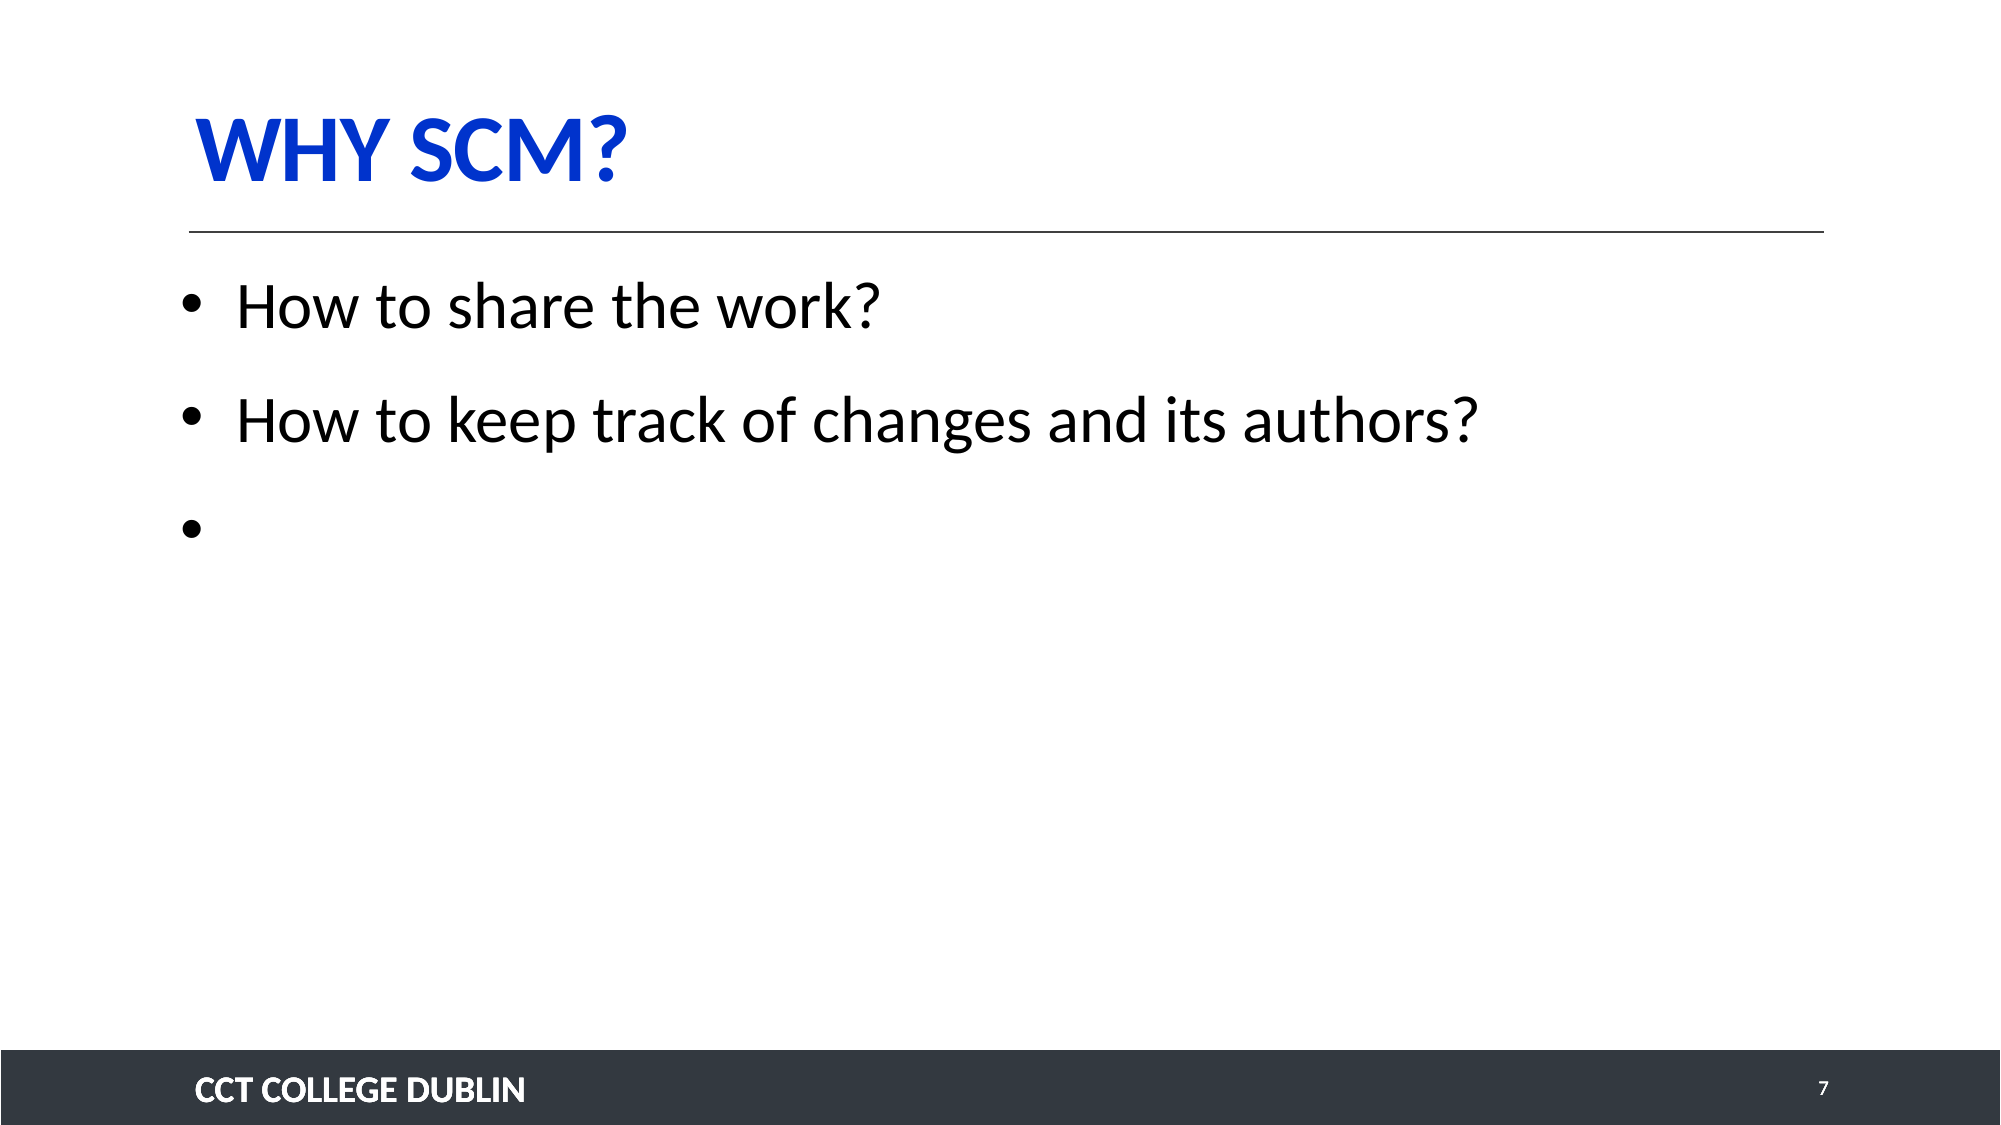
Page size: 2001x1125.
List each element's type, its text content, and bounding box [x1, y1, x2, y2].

text_box [1803, 1057, 1932, 1118]
text_box CCT COLLEGE DUBLIN [180, 1057, 1299, 1118]
title WHY SCM? [180, 7, 1831, 211]
list How to share the work? How to keep track of changes and its authors? [180, 246, 1831, 1043]
